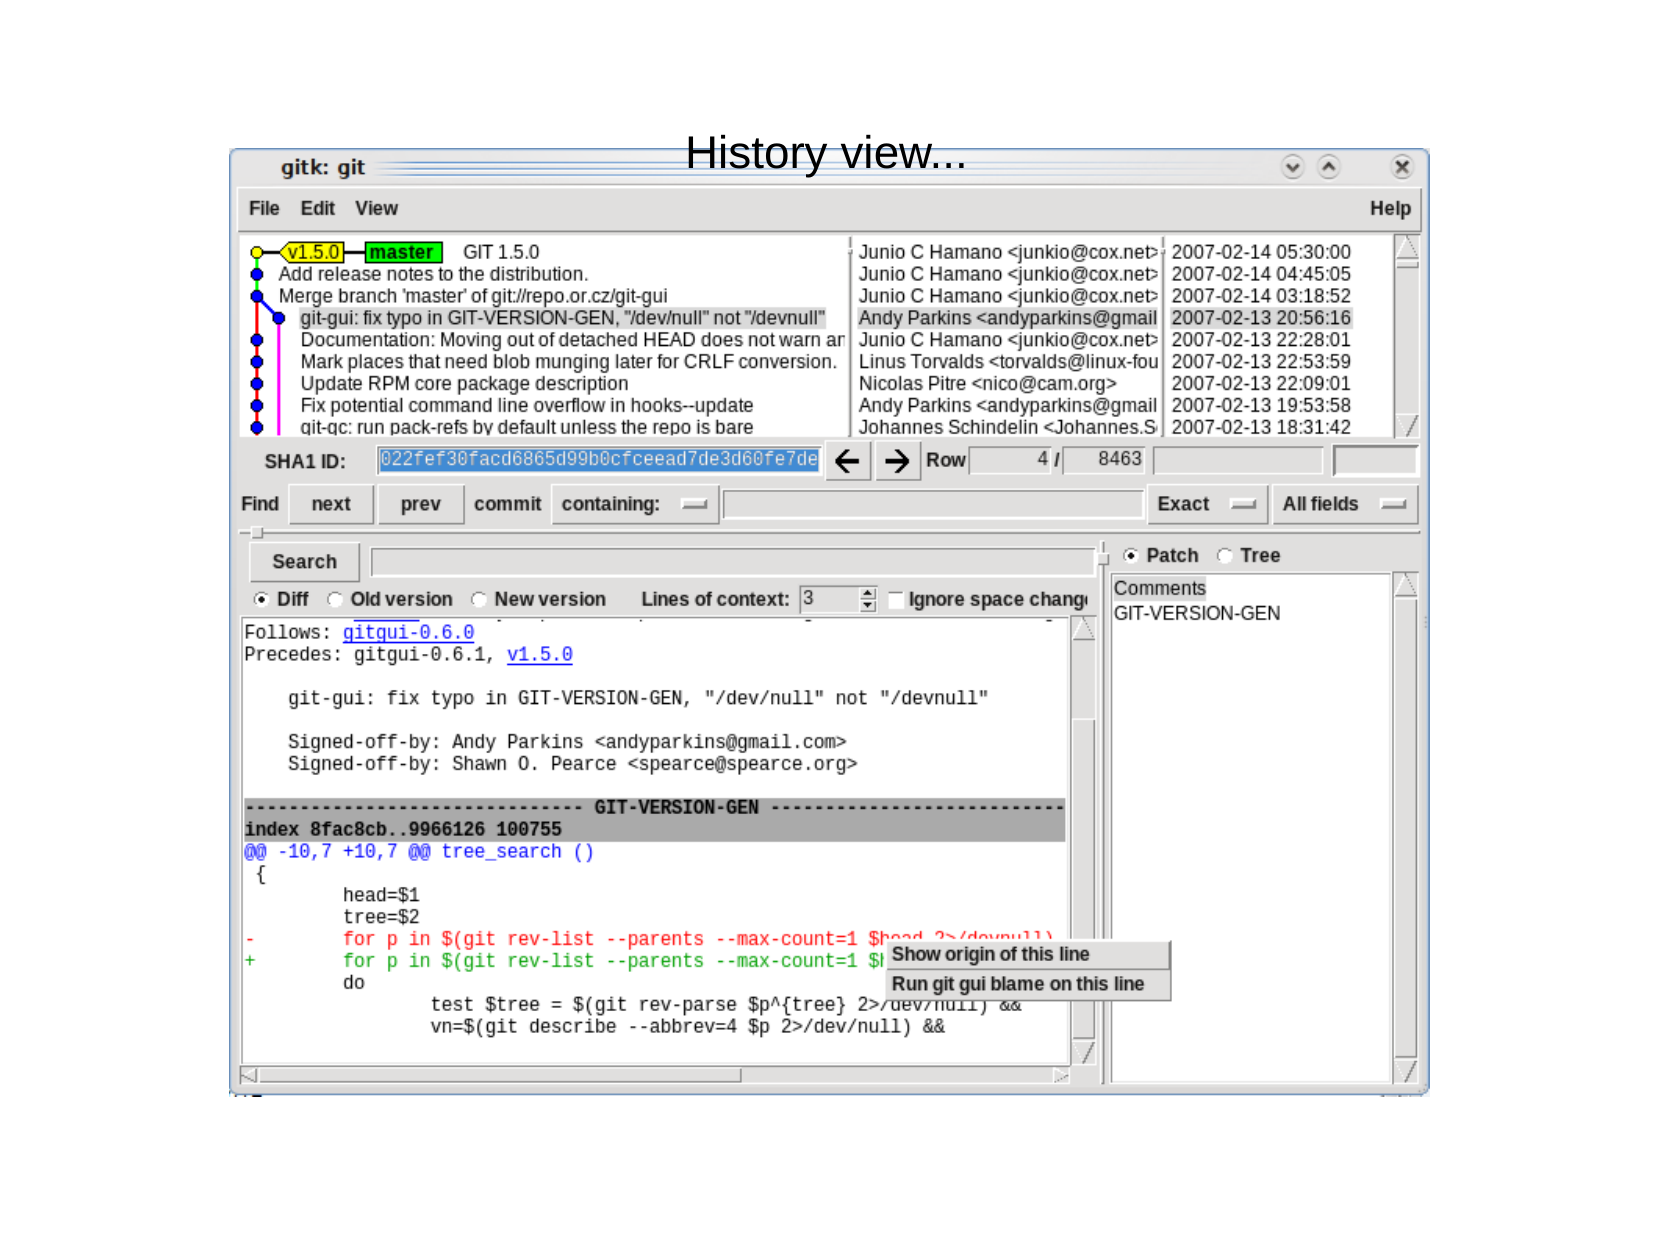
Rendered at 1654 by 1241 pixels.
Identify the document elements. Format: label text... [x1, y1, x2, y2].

picture [229, 250, 1430, 1097]
title History view... [82, 56, 1571, 250]
